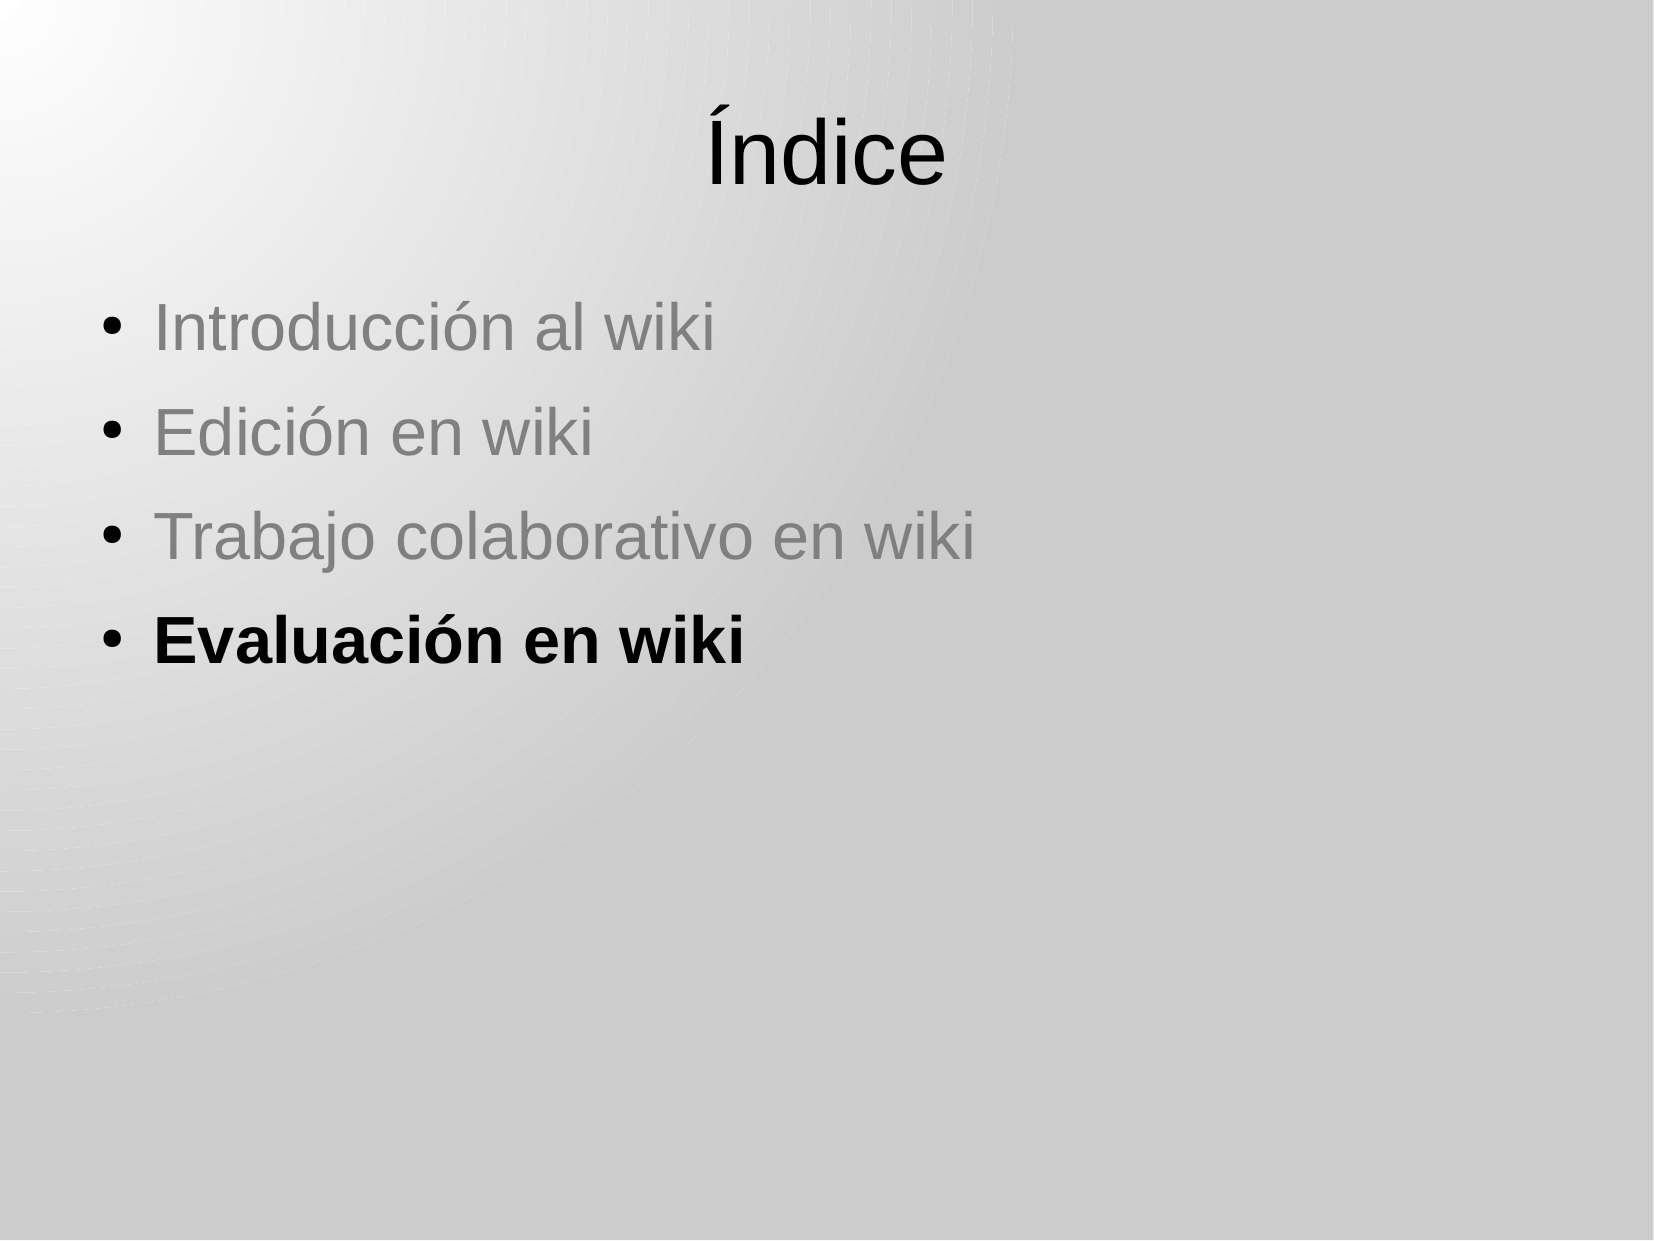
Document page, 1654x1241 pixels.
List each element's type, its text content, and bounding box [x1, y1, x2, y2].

title Índice [82, 49, 1571, 257]
list Introducción al wiki Edición en wiki Trabajo colaborativo en wiki Evaluación en wiki [82, 290, 1538, 1109]
